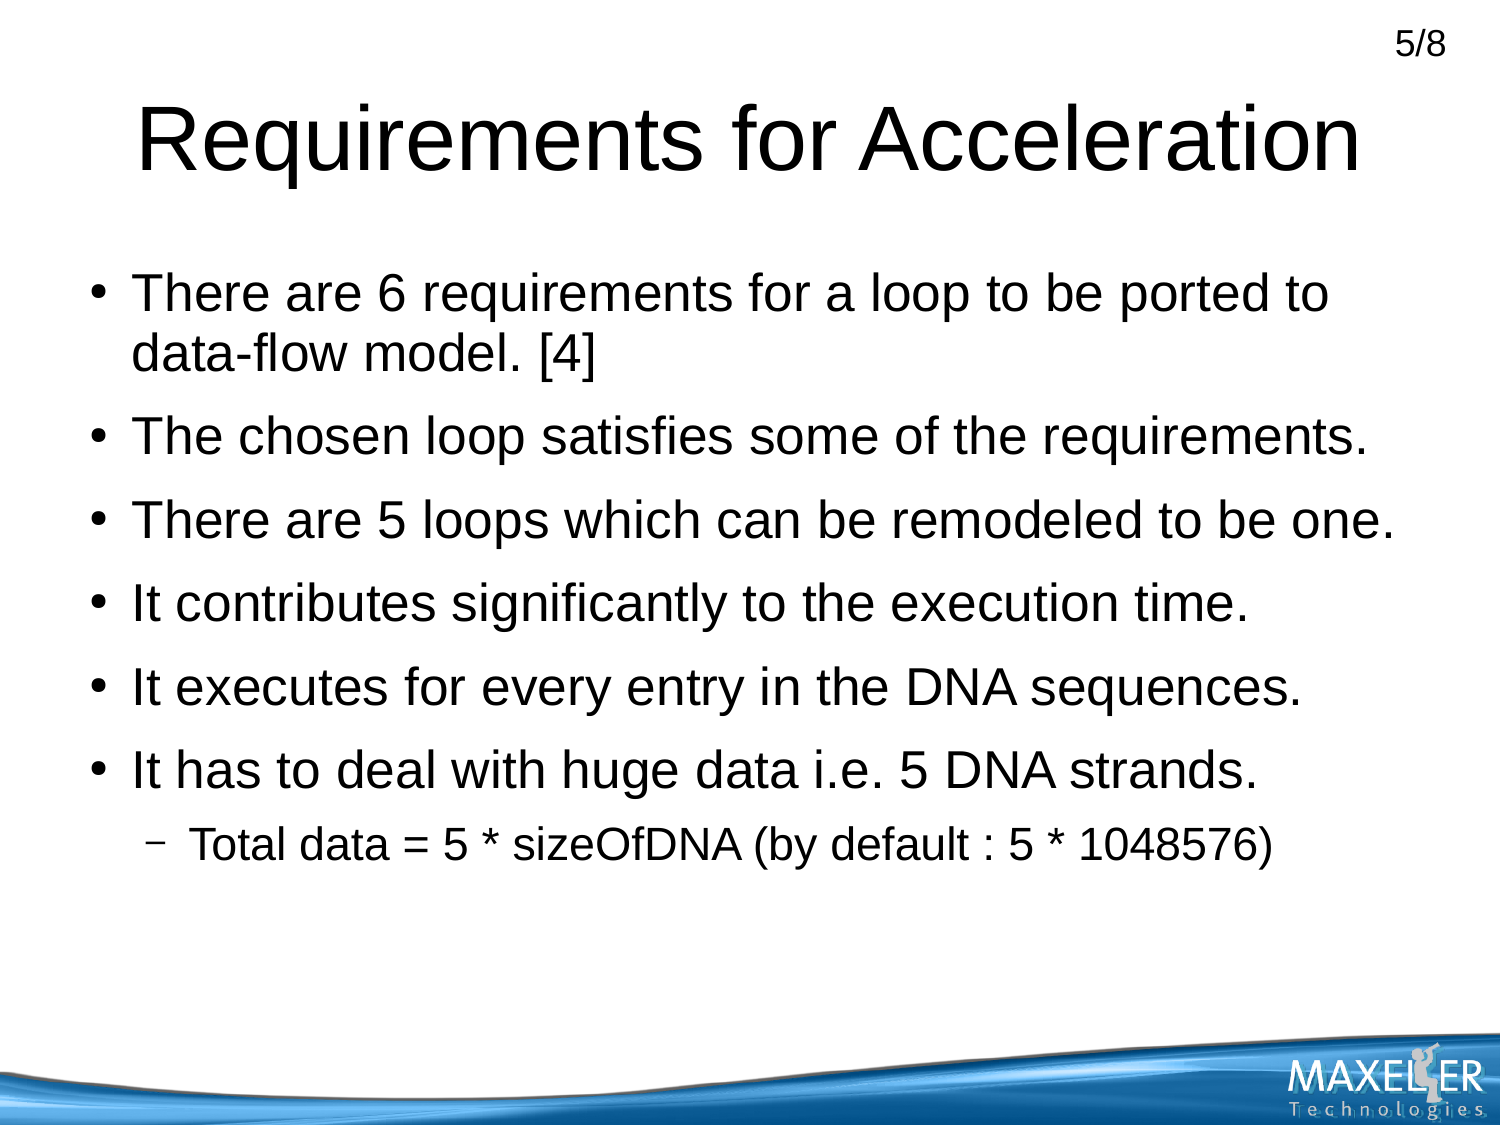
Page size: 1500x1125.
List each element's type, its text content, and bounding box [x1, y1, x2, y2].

list There are 6 requirements for a loop to be ported to data-flow model. [4] The chosen loop satisfies some of the requirements. There are 5 loops which can be remodeled to be one. It contributes significantly to the execution time. It executes for every entry in the DNA sequences. It has to deal with huge data i.e. 5 DNA strands. Total data = 5 * sizeOfDNA (by default : 5 * 1048576) [75, 263, 1425, 916]
text_box 5/8 [1380, 15, 1486, 72]
title Requirements for Acceleration [75, 44, 1425, 233]
picture [0, 1023, 1500, 1125]
